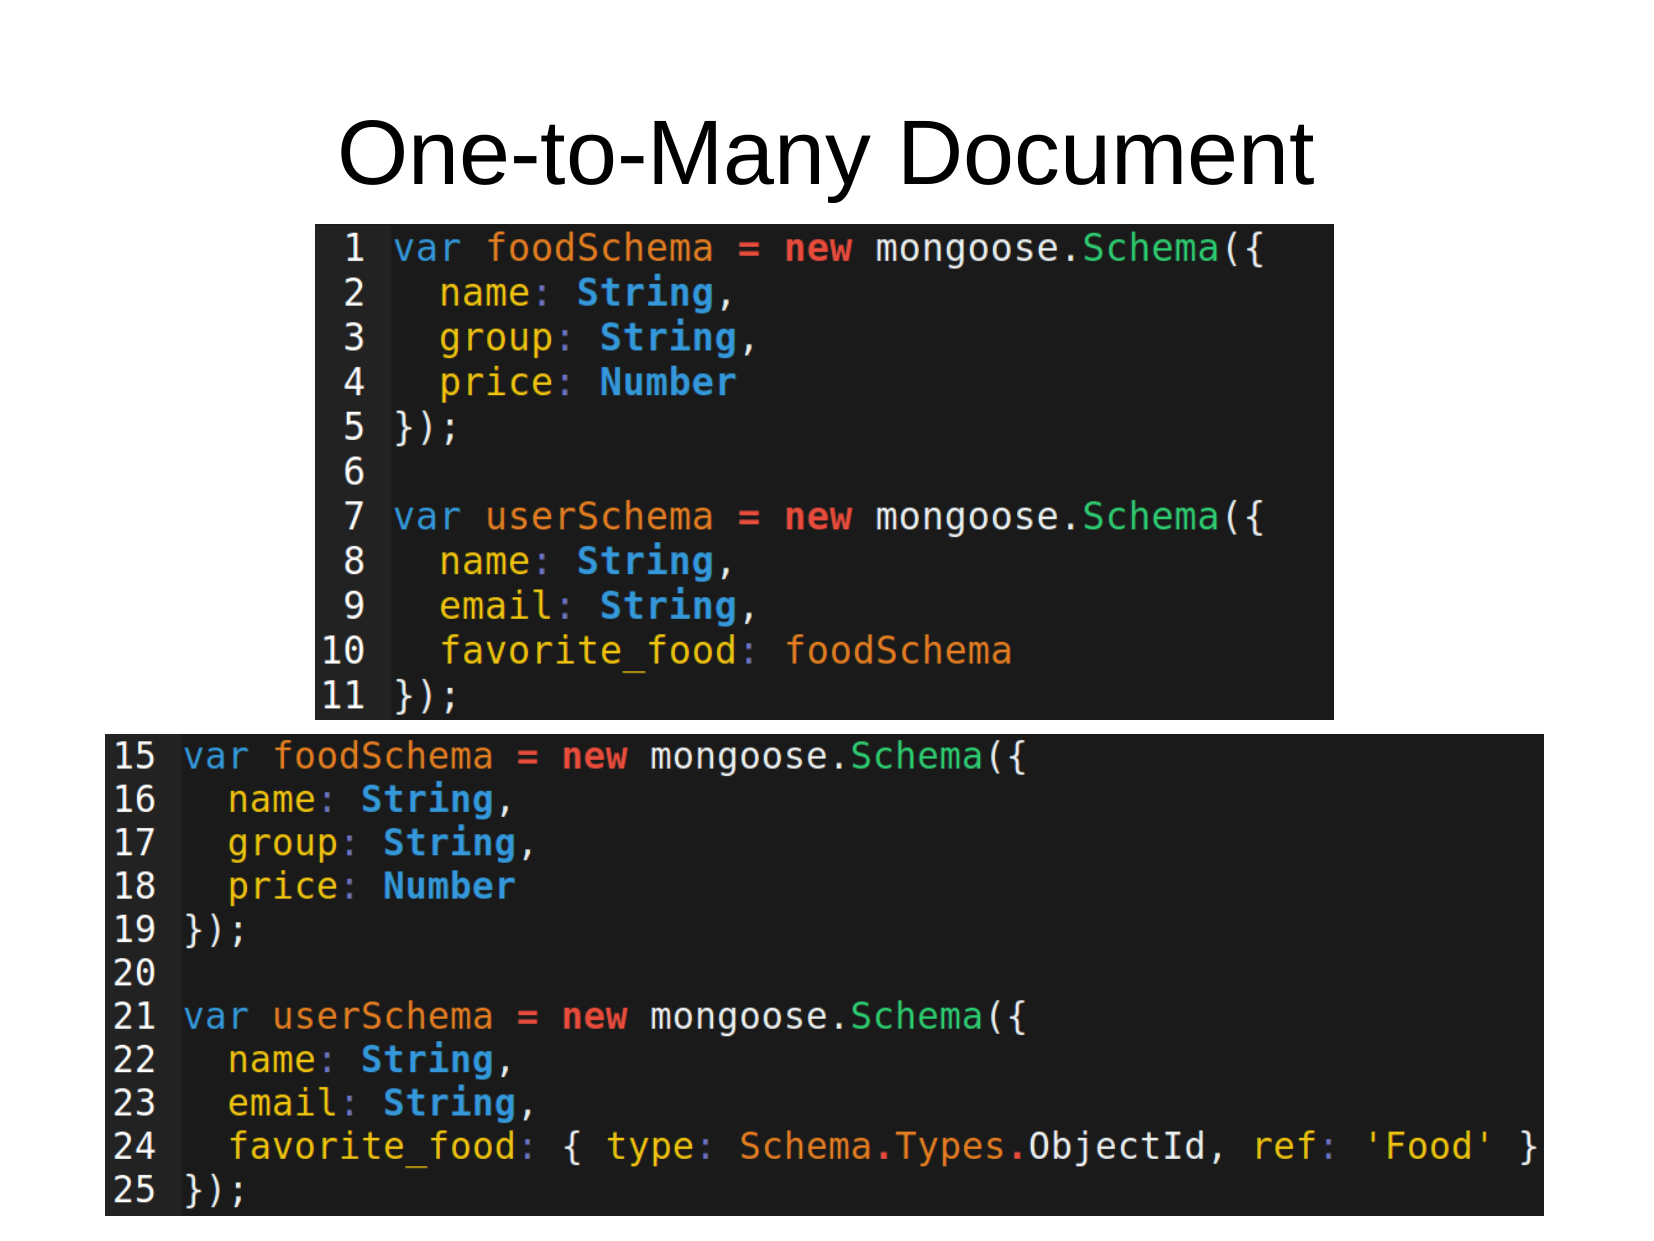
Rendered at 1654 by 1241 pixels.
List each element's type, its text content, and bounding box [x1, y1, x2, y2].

picture [315, 224, 1334, 721]
picture [105, 734, 1544, 1216]
title One-to-Many Document [82, 49, 1571, 257]
